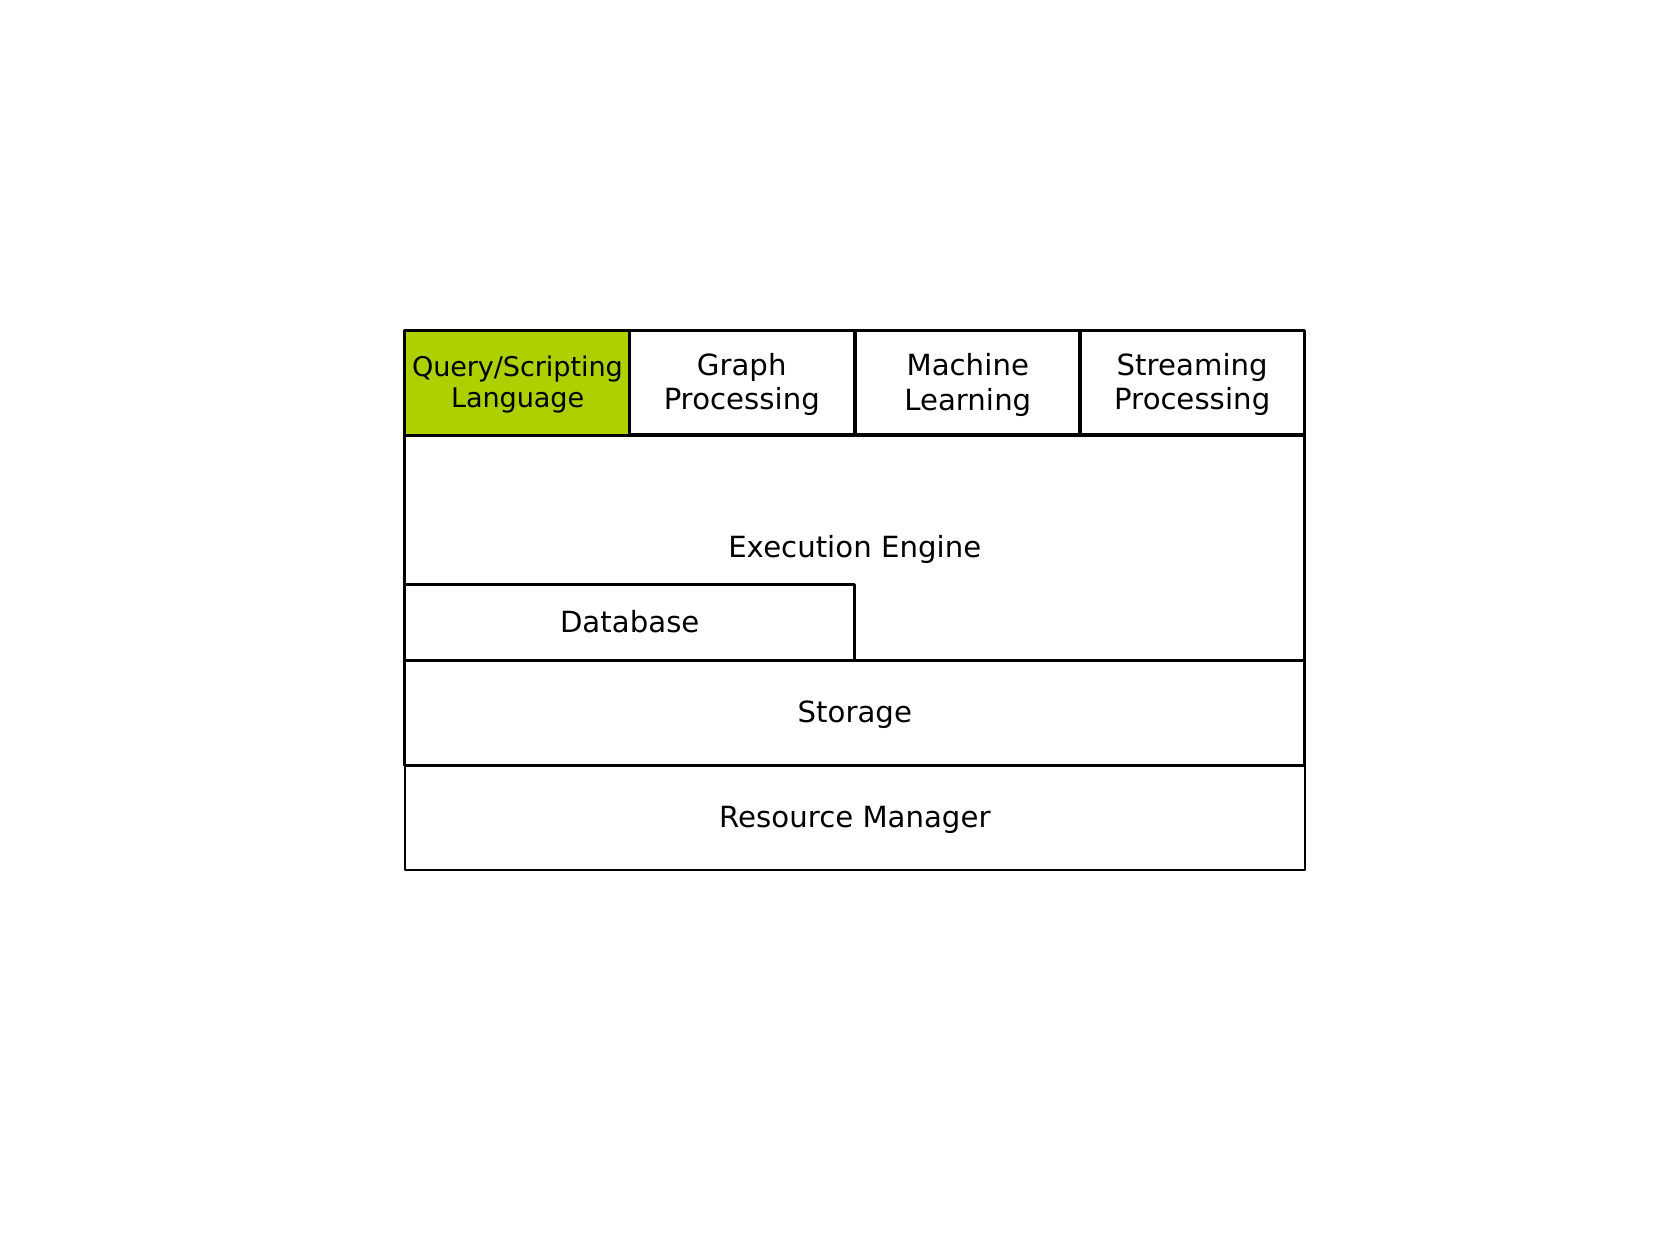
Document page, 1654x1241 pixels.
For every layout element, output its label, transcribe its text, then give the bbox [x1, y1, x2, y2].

text_box Streaming Processing [1079, 330, 1305, 436]
text_box Storage [404, 661, 1305, 766]
text_box Resource Manager [405, 765, 1306, 871]
text_box Graph Processing [629, 330, 855, 436]
text_box Query/Scripting Language [404, 330, 629, 436]
text_box Machine Learning [855, 330, 1079, 436]
text_box Execution Engine [404, 436, 1305, 661]
